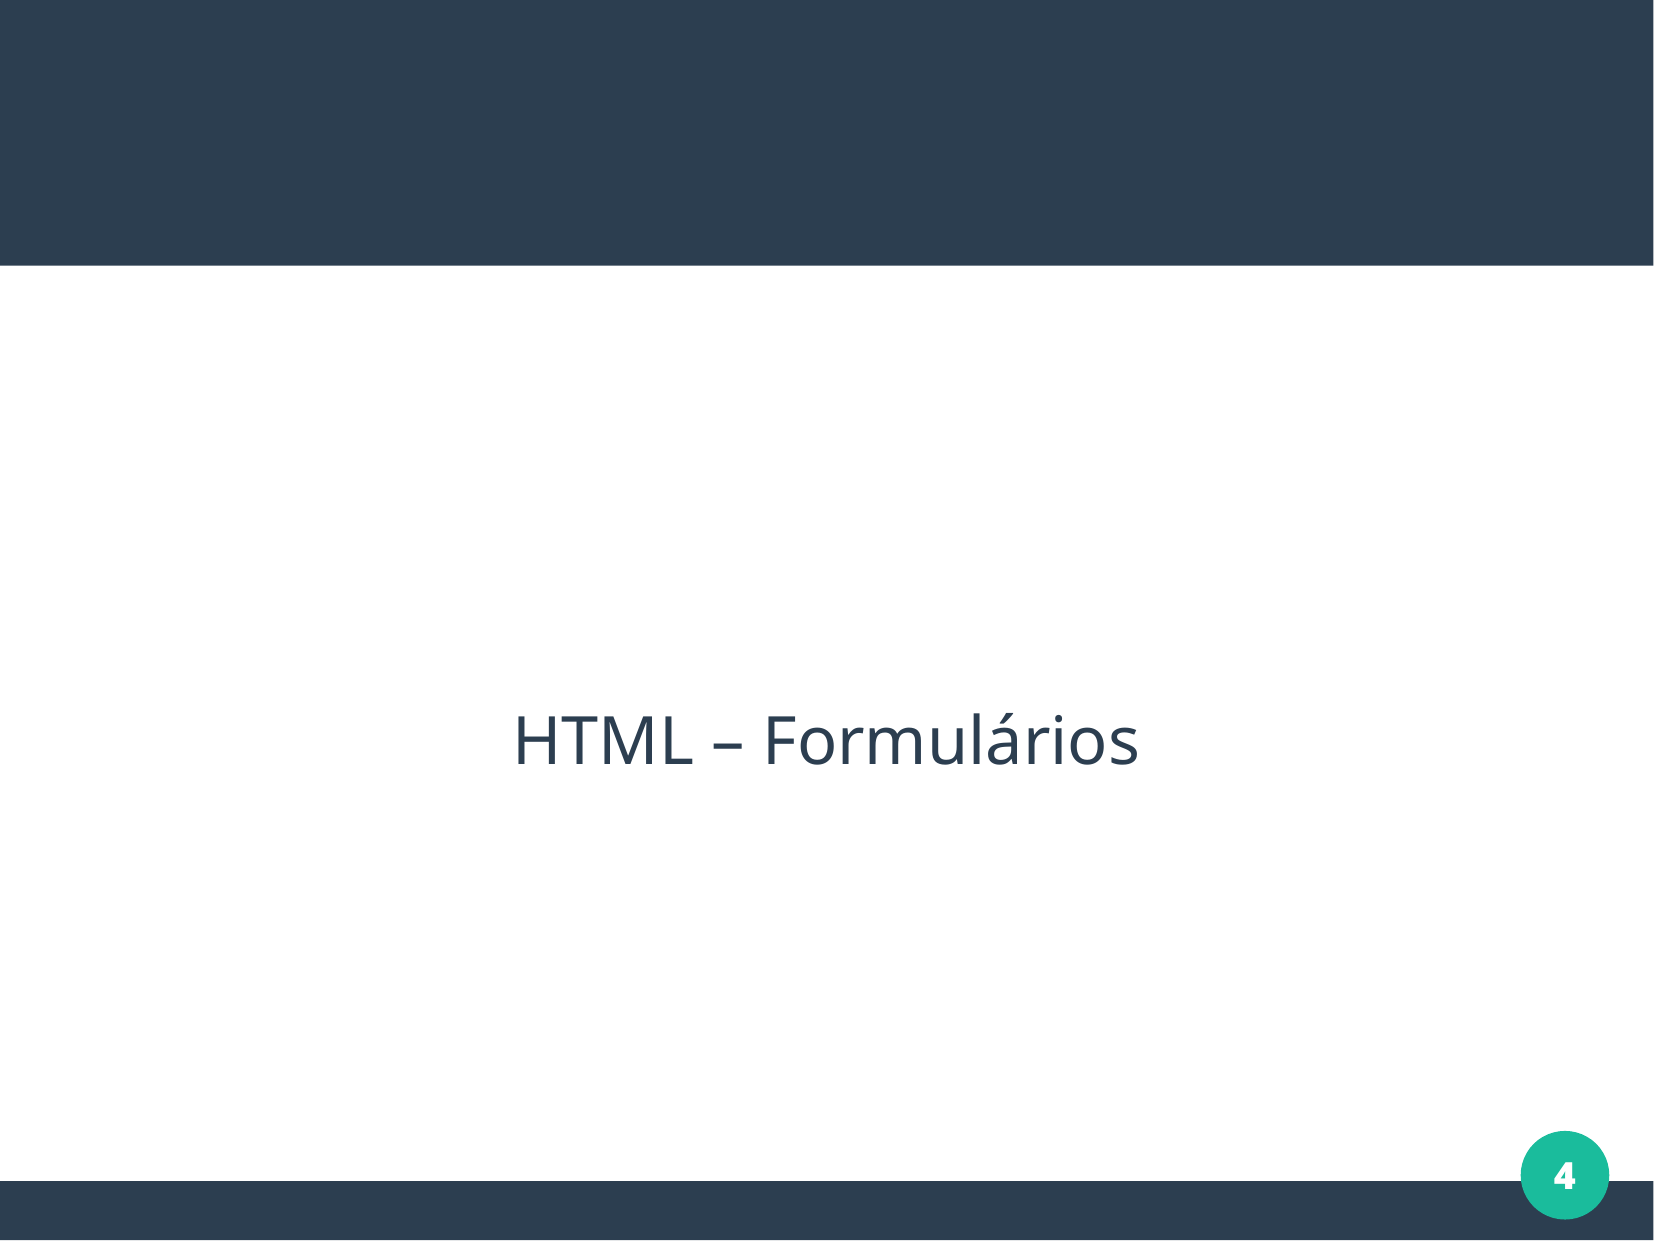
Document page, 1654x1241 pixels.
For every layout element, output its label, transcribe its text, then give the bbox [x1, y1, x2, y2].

subtitle HTML – Formulários [59, 324, 1595, 1152]
